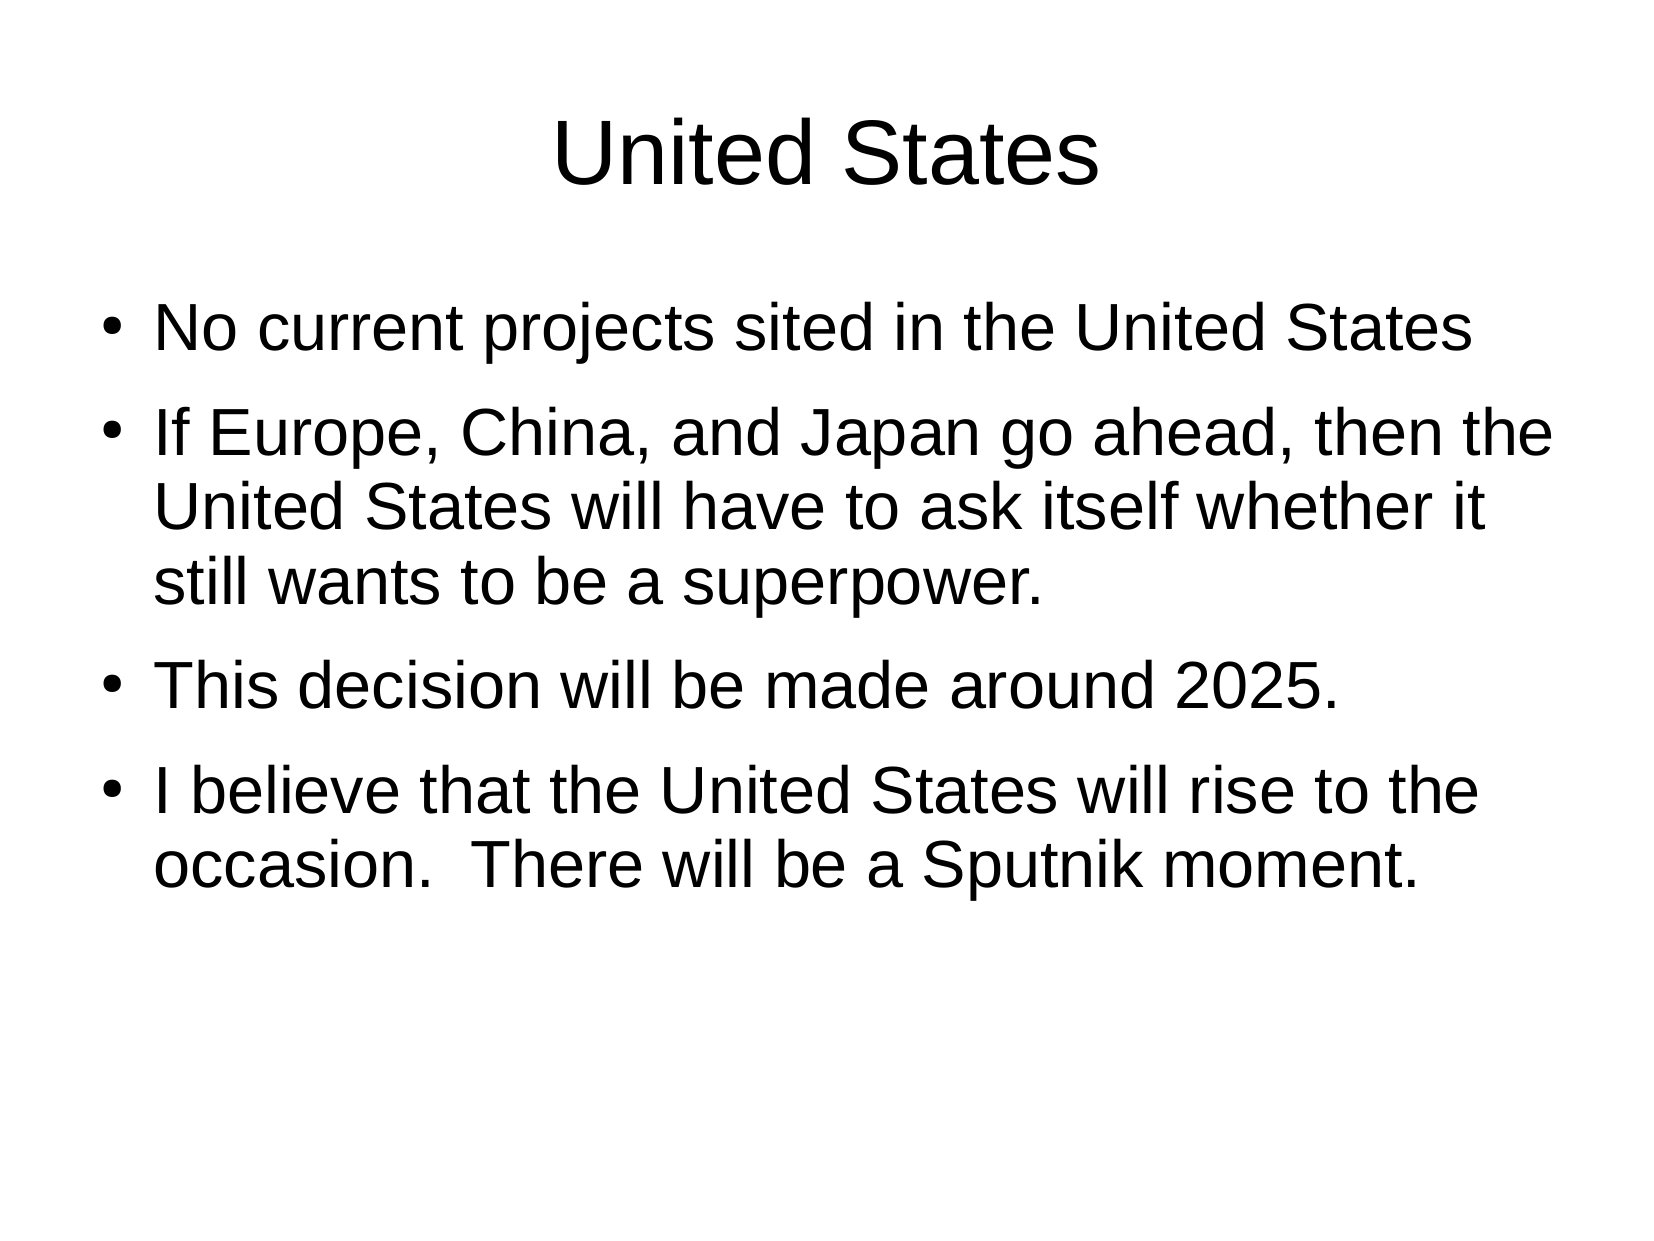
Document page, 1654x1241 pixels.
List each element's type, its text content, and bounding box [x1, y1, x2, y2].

title United States [82, 49, 1571, 257]
list No current projects sited in the United States If Europe, China, and Japan go ahead, then the United States will have to ask itself whether it still wants to be a superpower. This decision will be made around 2025. I believe that the United States will rise to the occasion. There will be a Sputnik moment. [82, 290, 1571, 1010]
